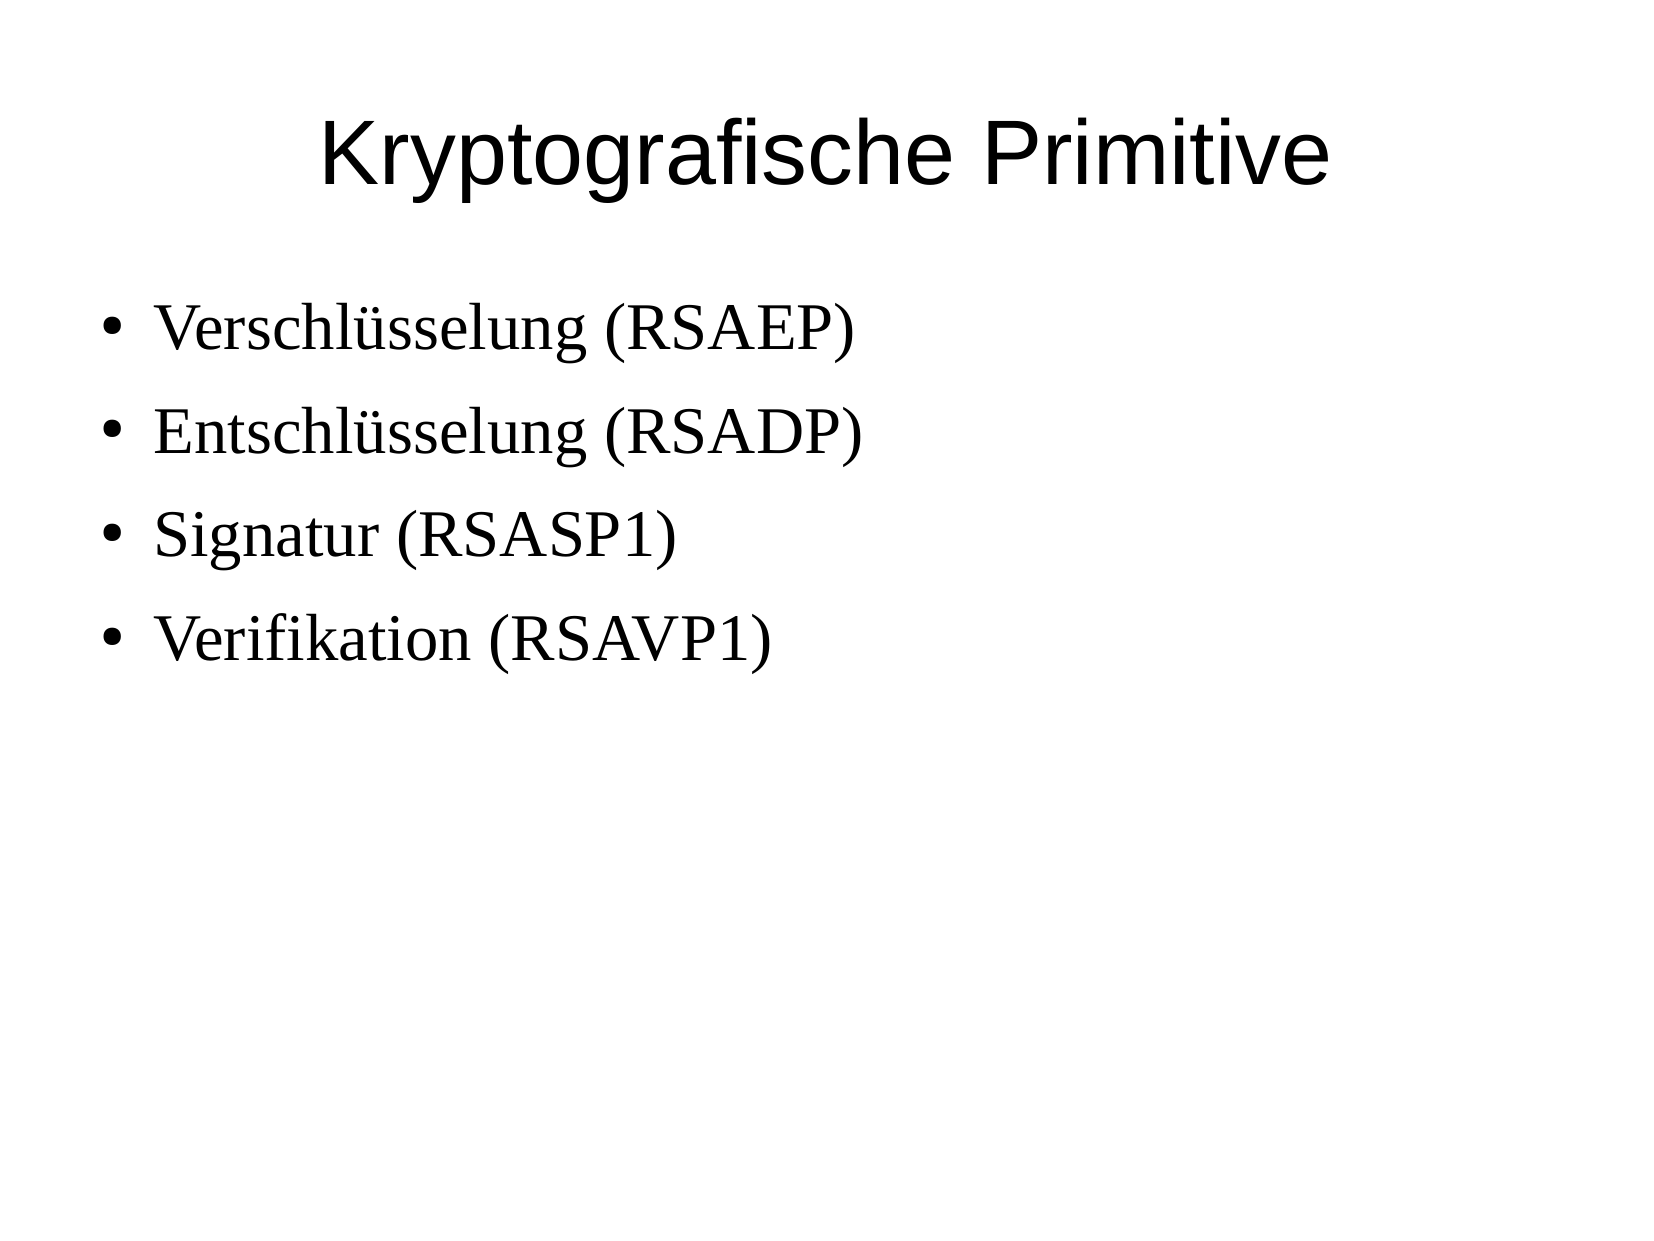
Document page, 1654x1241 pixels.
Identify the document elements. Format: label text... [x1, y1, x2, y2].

list Verschlüsselung (RSAEP) Entschlüsselung (RSADP) Signatur (RSASP1) Verifikation (RSAVP1) [82, 290, 1571, 1010]
title Kryptografische Primitive [82, 49, 1571, 257]
